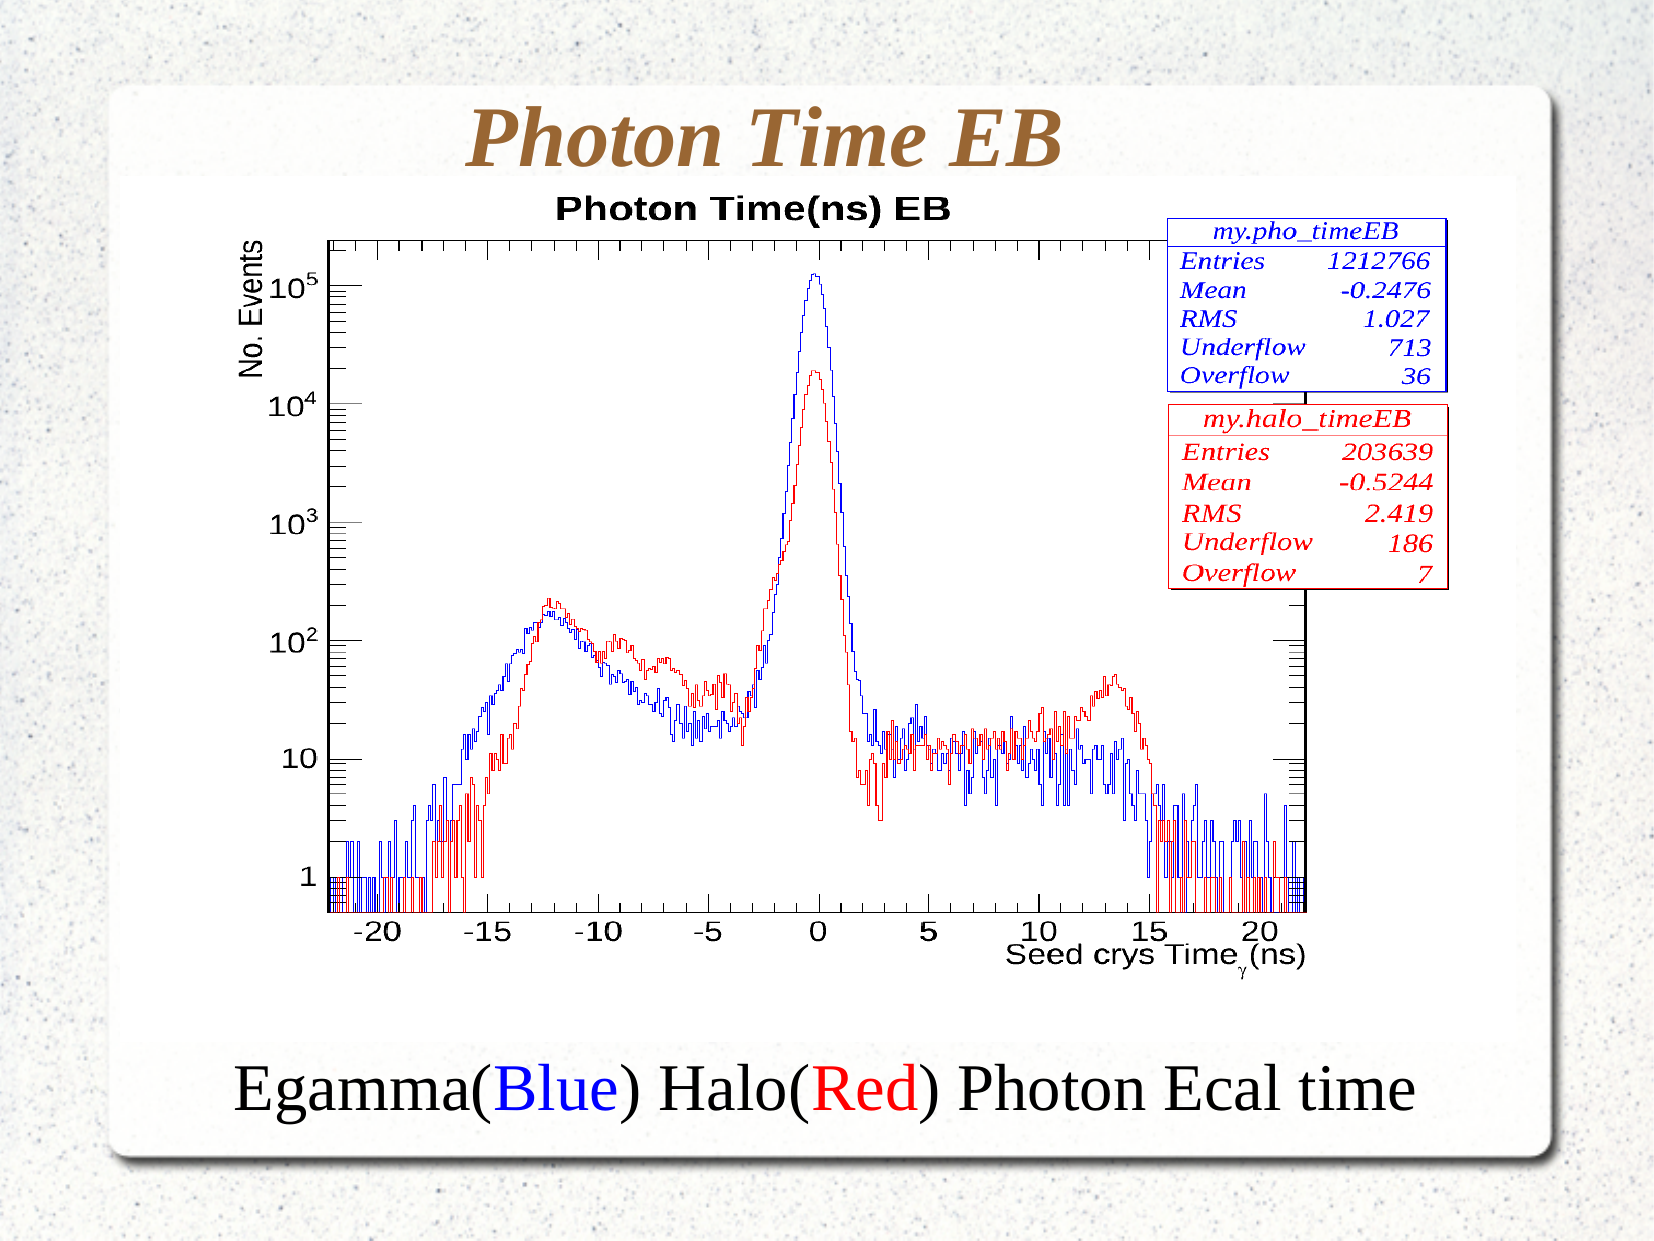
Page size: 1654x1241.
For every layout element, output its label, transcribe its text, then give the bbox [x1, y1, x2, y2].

list Egamma(Blue) Halo(Red) Photon Ecal time [162, 1050, 1531, 1126]
title Photon Time EB [270, 90, 1261, 176]
picture [0, 0, 1654, 1241]
